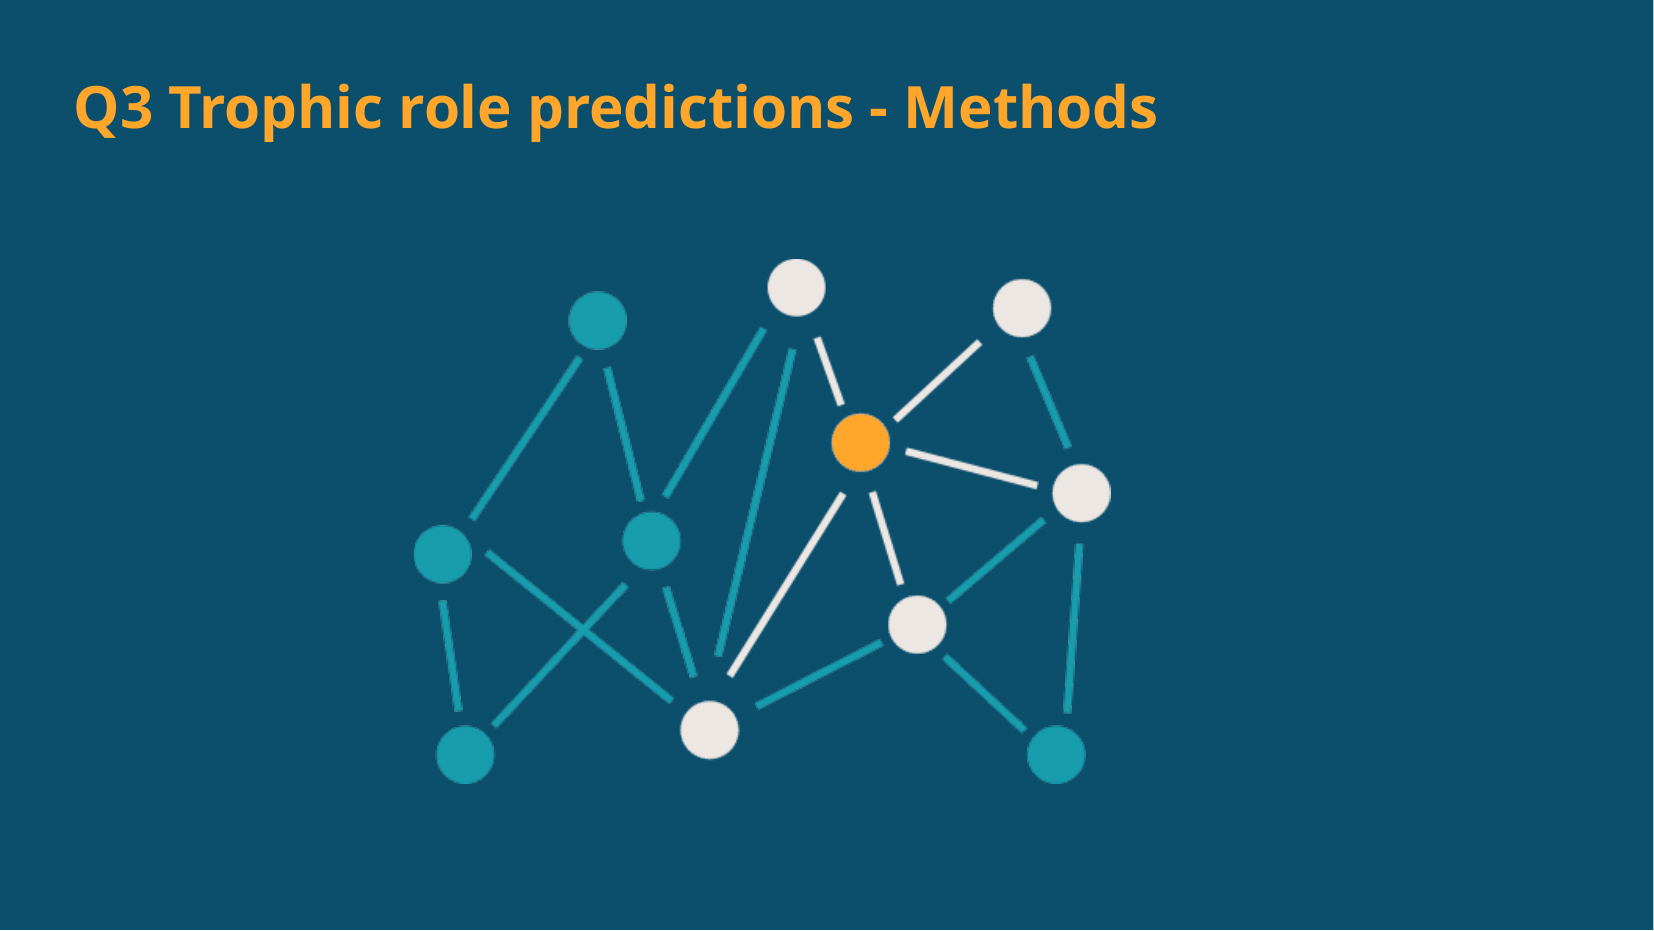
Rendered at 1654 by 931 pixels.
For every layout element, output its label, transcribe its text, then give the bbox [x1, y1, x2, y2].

text_box Q3 Trophic role predictions - Methods [59, 59, 1217, 151]
picture [414, 259, 1111, 784]
